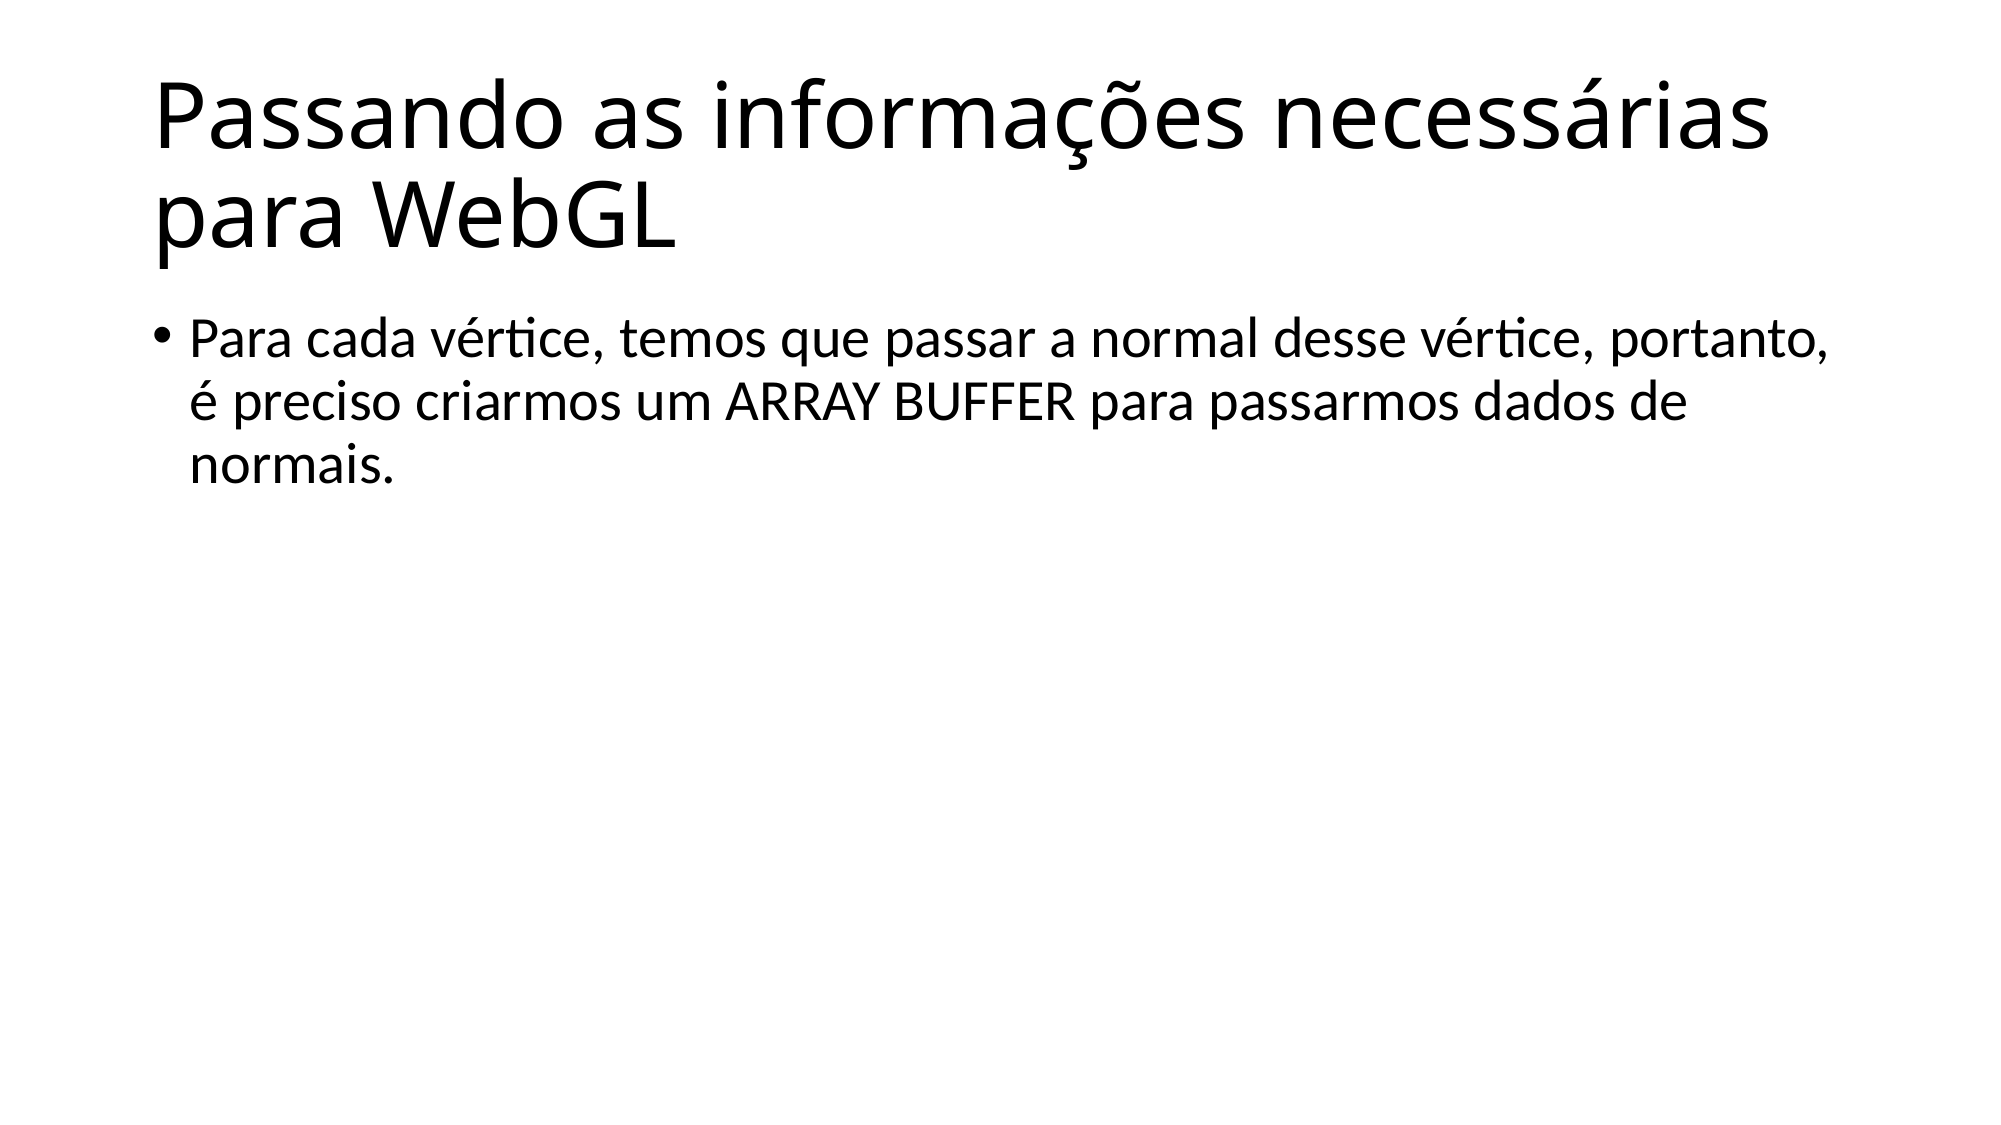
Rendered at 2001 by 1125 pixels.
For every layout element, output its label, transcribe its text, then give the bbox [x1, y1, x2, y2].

list Para cada vértice, temos que passar a normal desse vértice, portanto, é preciso criarmos um ARRAY BUFFER para passarmos dados de normais. [137, 299, 1863, 1014]
title Passando as informações necessárias para WebGL [137, 59, 1863, 278]
